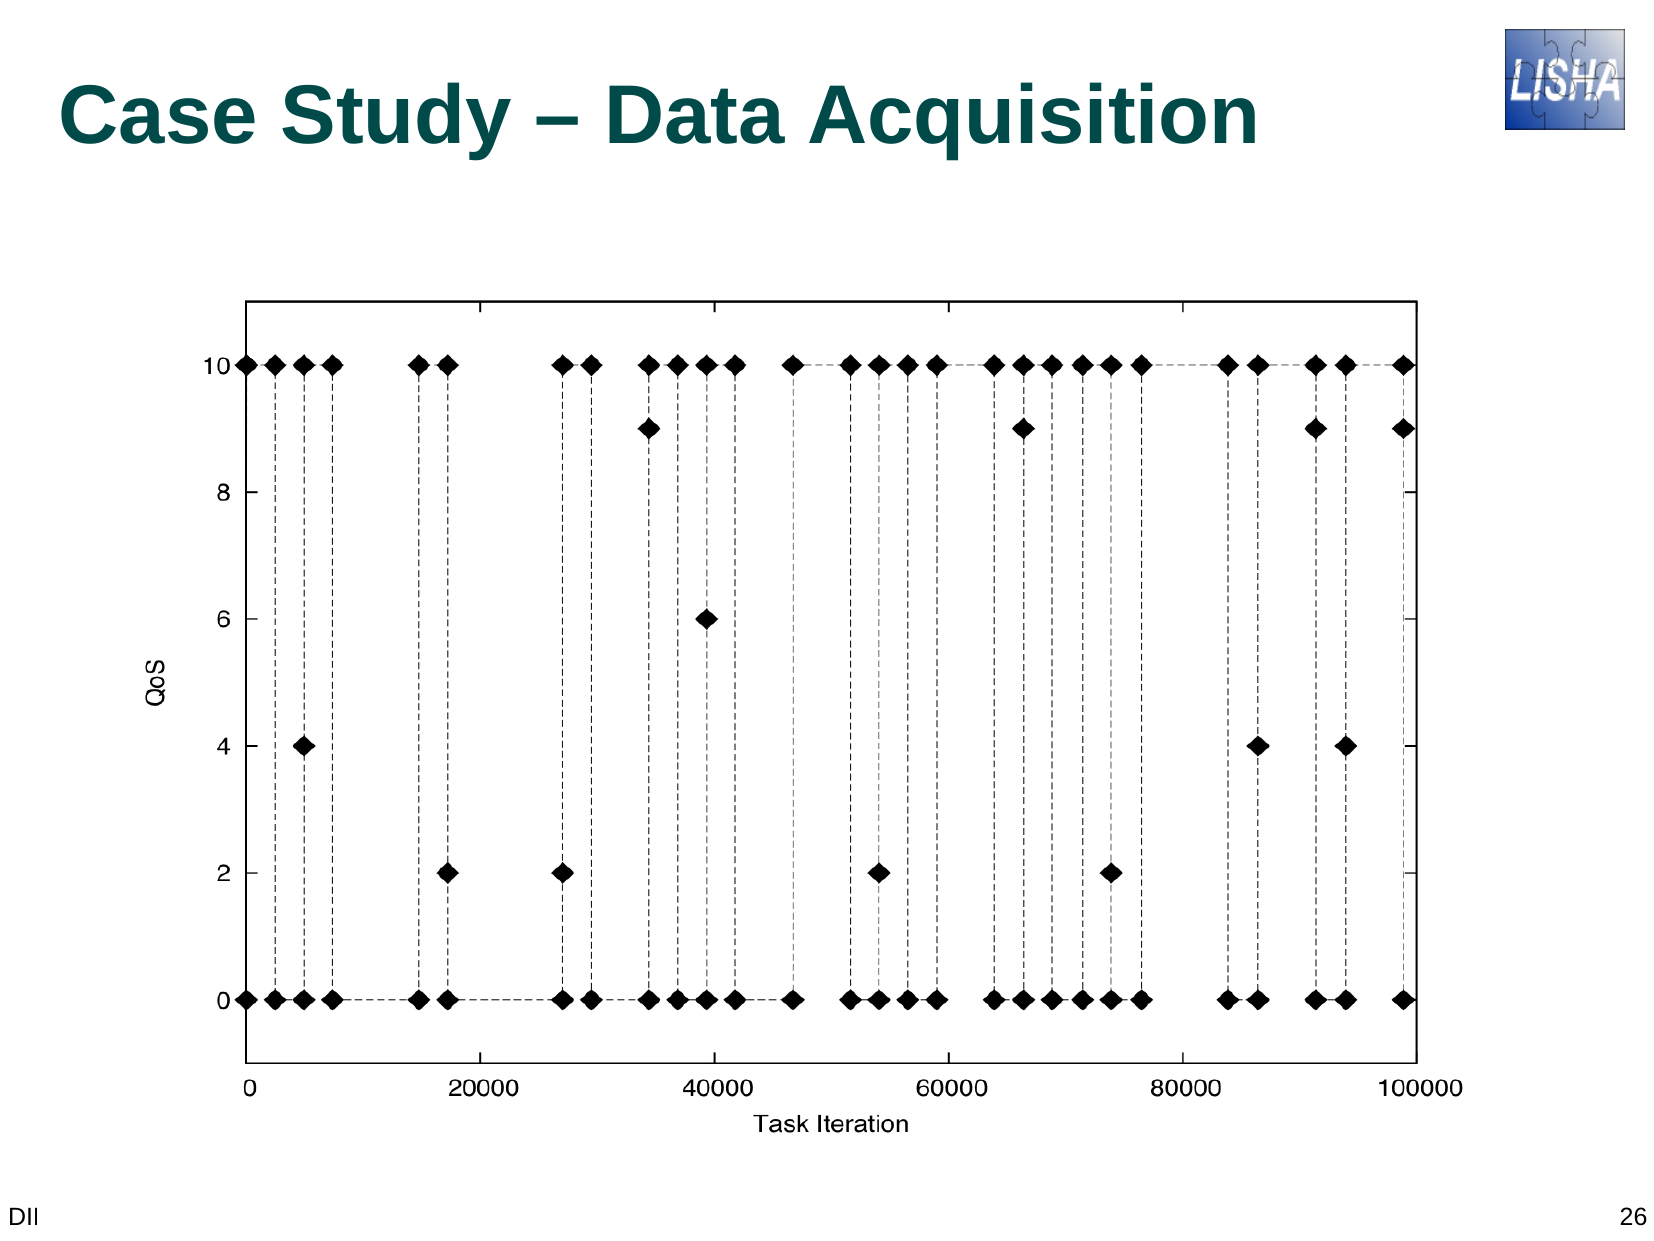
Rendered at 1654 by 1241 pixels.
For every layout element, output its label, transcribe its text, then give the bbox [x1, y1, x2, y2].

title Case Study – Data Acquisition [58, 11, 1463, 187]
picture [37, 187, 1501, 1234]
picture [1505, 29, 1625, 130]
